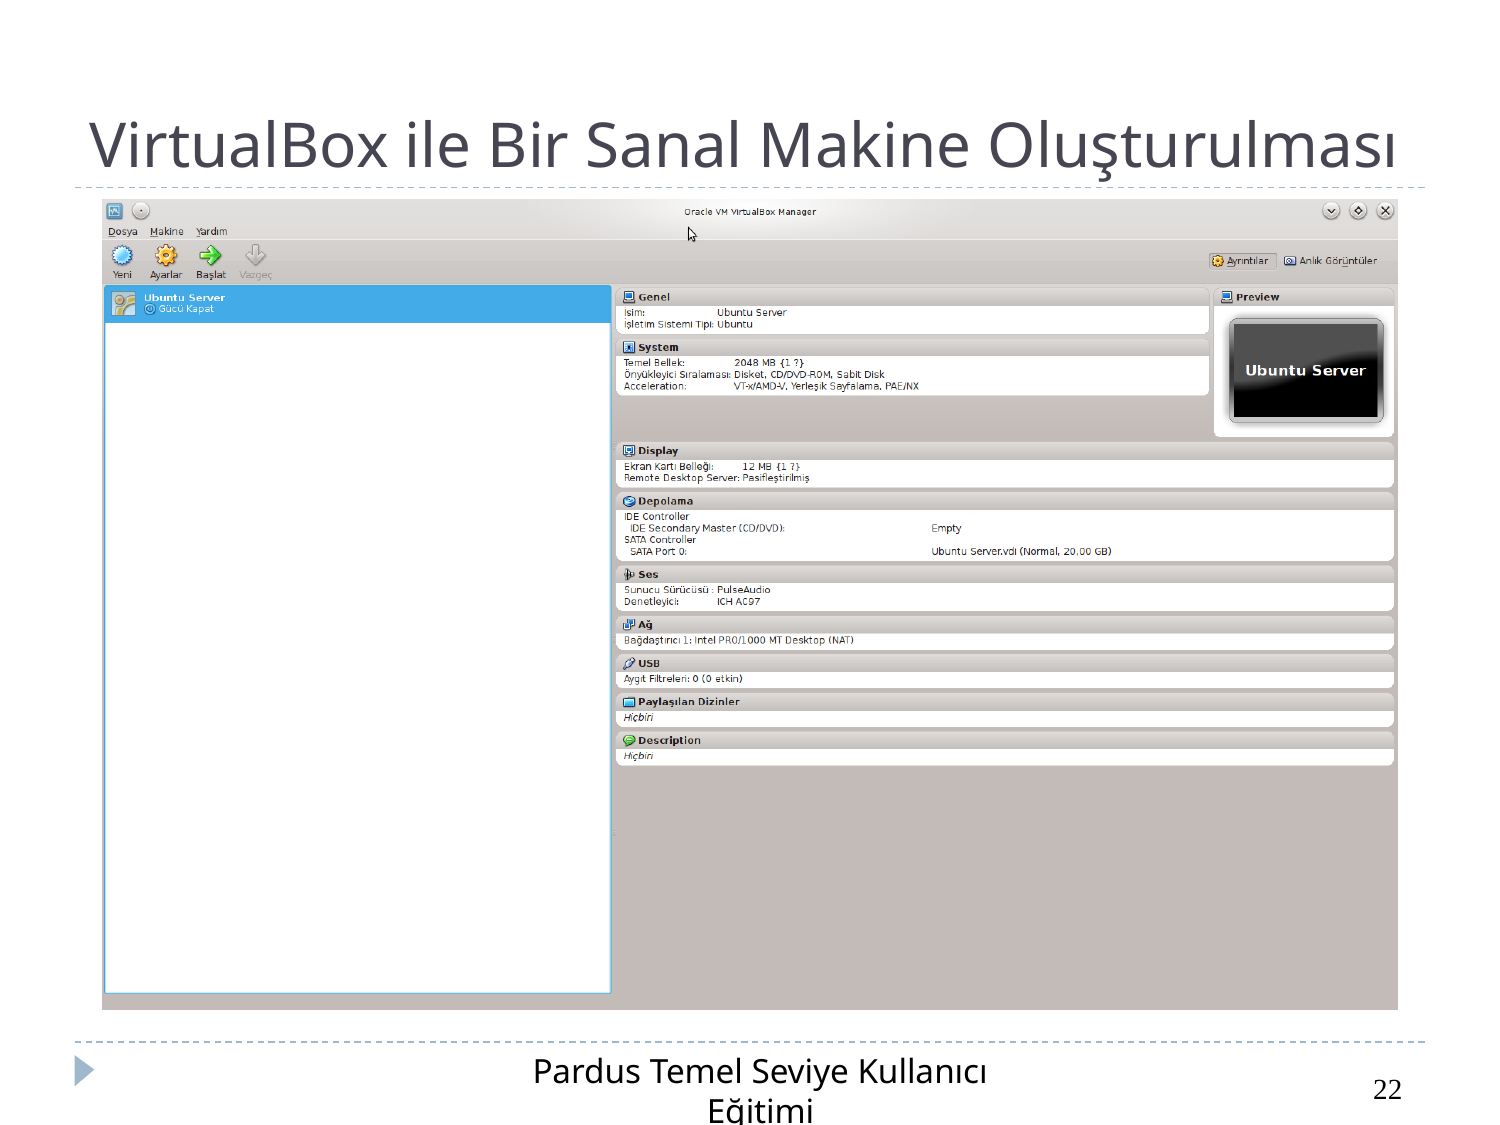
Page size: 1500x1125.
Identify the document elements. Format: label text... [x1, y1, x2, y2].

picture [102, 199, 1398, 1010]
title VirtualBox ile Bir Sanal Makine Oluşturulması [75, 24, 1425, 188]
